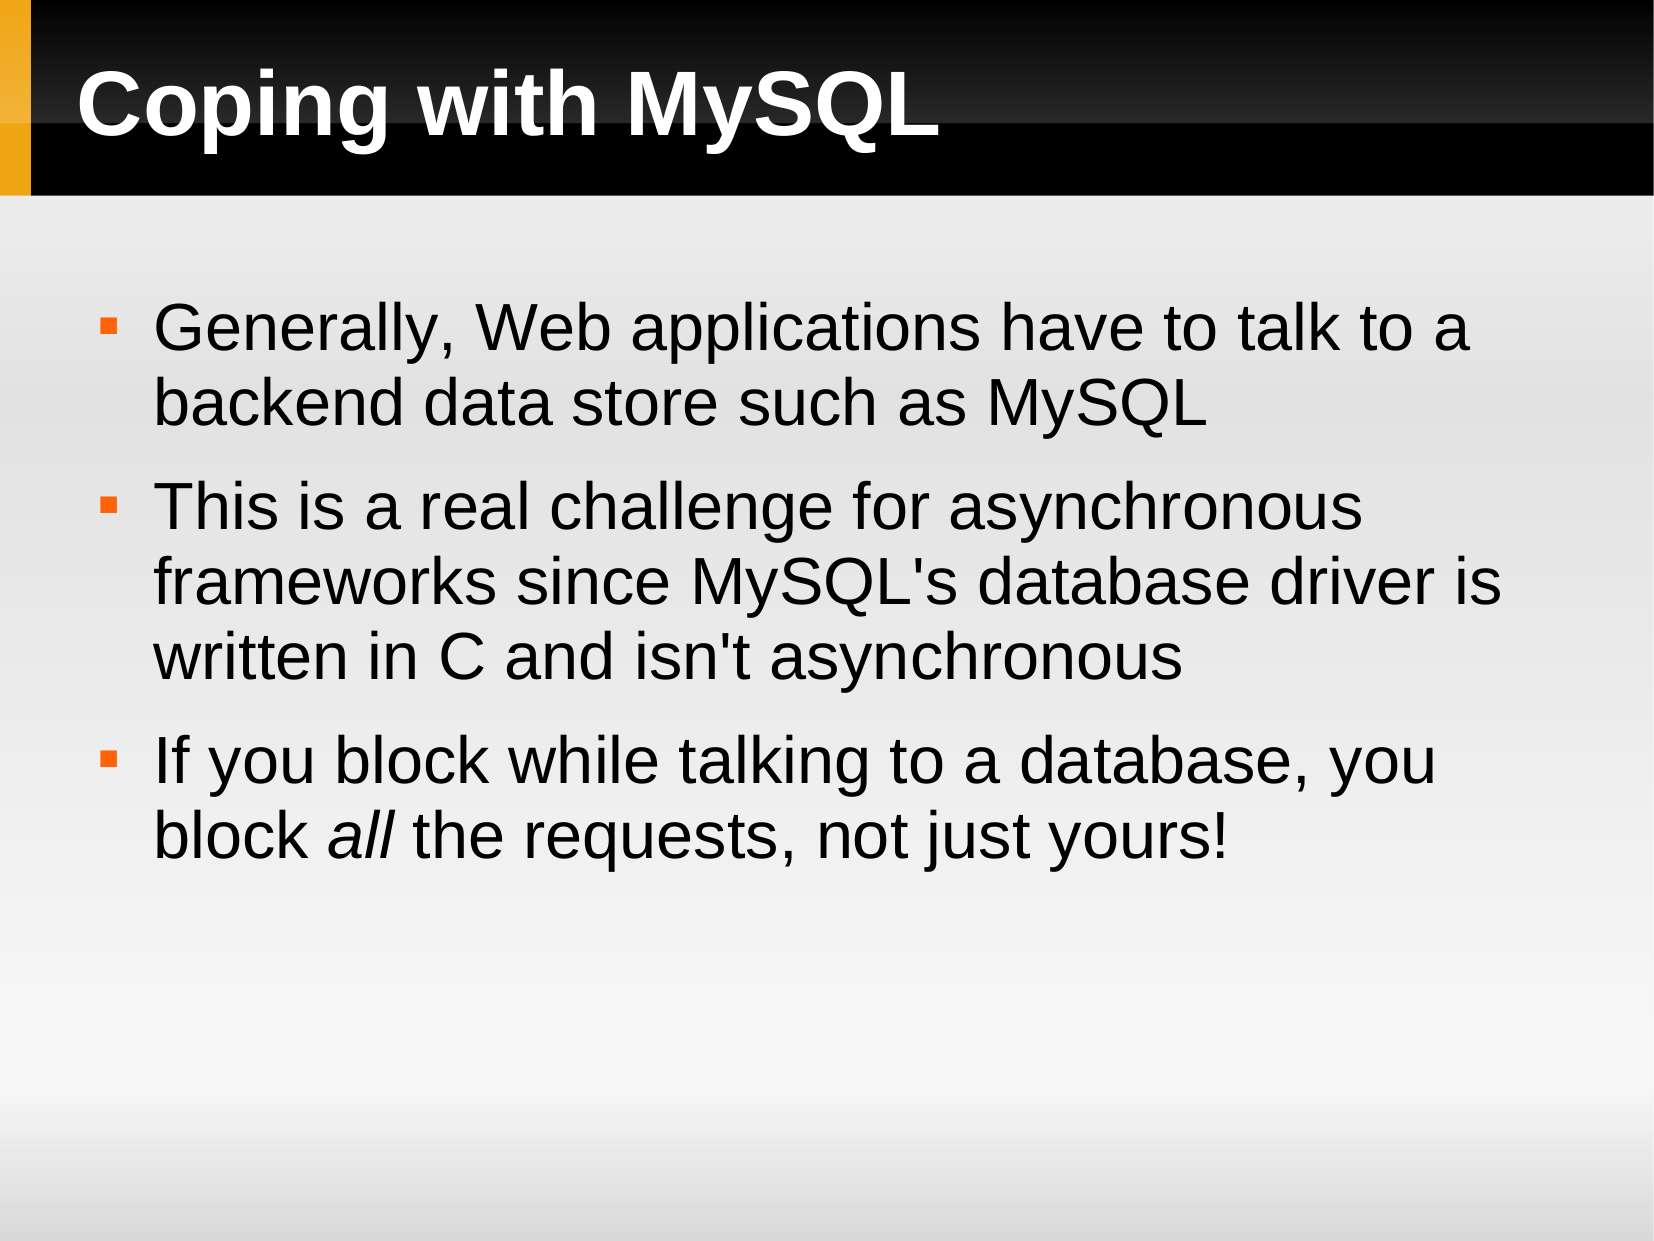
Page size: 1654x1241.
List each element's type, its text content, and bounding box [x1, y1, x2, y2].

list Generally, Web applications have to talk to a backend data store such as MySQL This is a real challenge for asynchronous frameworks since MySQL's database driver is written in C and isn't asynchronous If you block while talking to a database, you block all the requests, not just yours! [82, 290, 1571, 1094]
title Coping with MySQL [76, 7, 1565, 200]
picture [0, 0, 1654, 1241]
